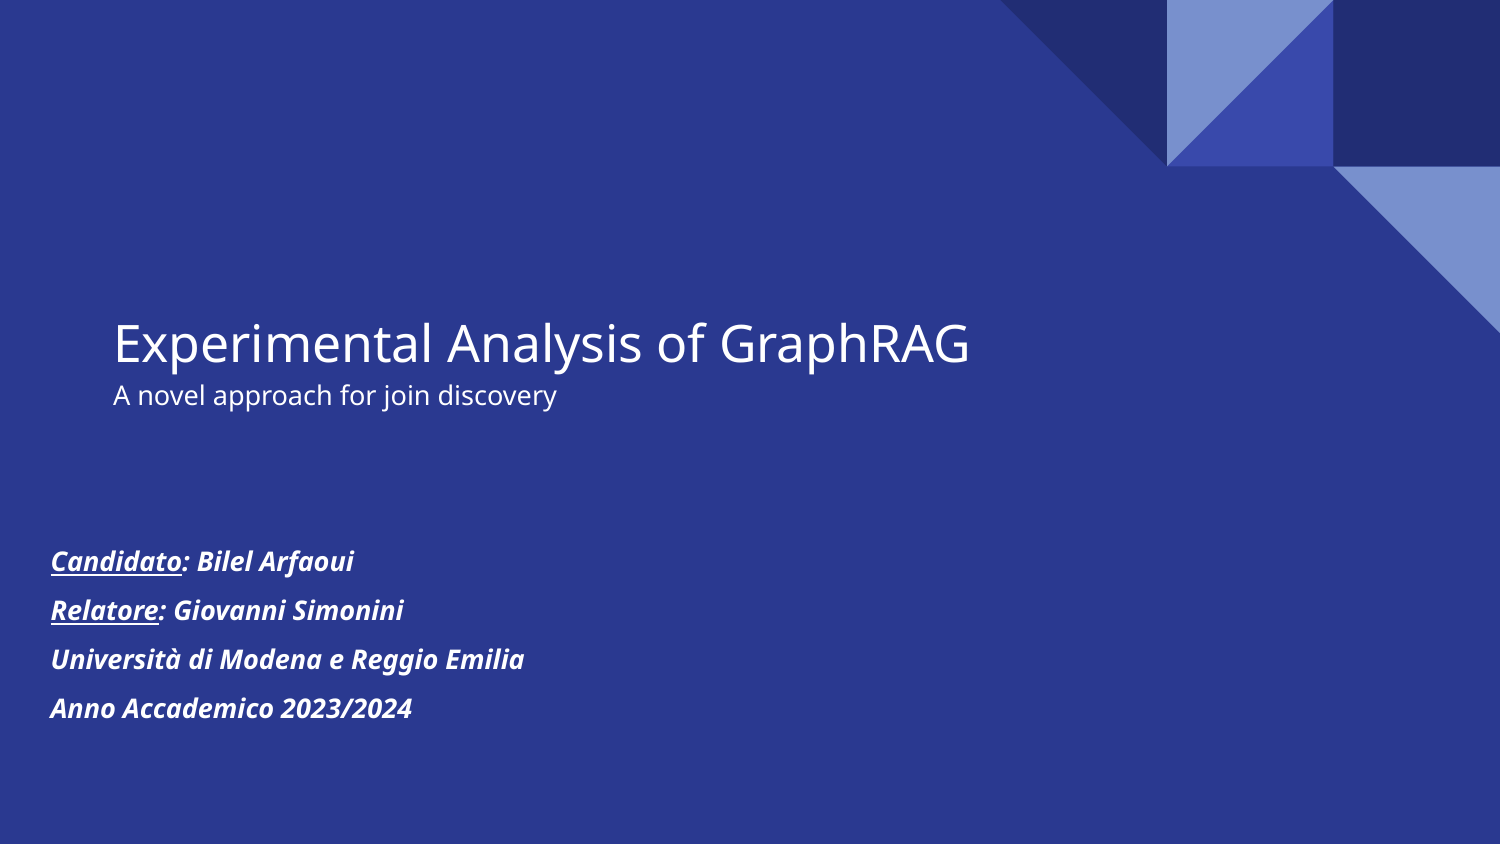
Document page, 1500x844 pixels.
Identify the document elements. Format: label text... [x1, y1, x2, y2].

title Experimental Analysis of GraphRAG A novel approach for join discovery [98, 291, 1447, 429]
subtitle Candidato: Bilel Arfaoui Relatore: Giovanni Simonini Università di Modena e Reggio Emilia Anno Accademico 2023/2024 [35, 533, 1385, 745]
